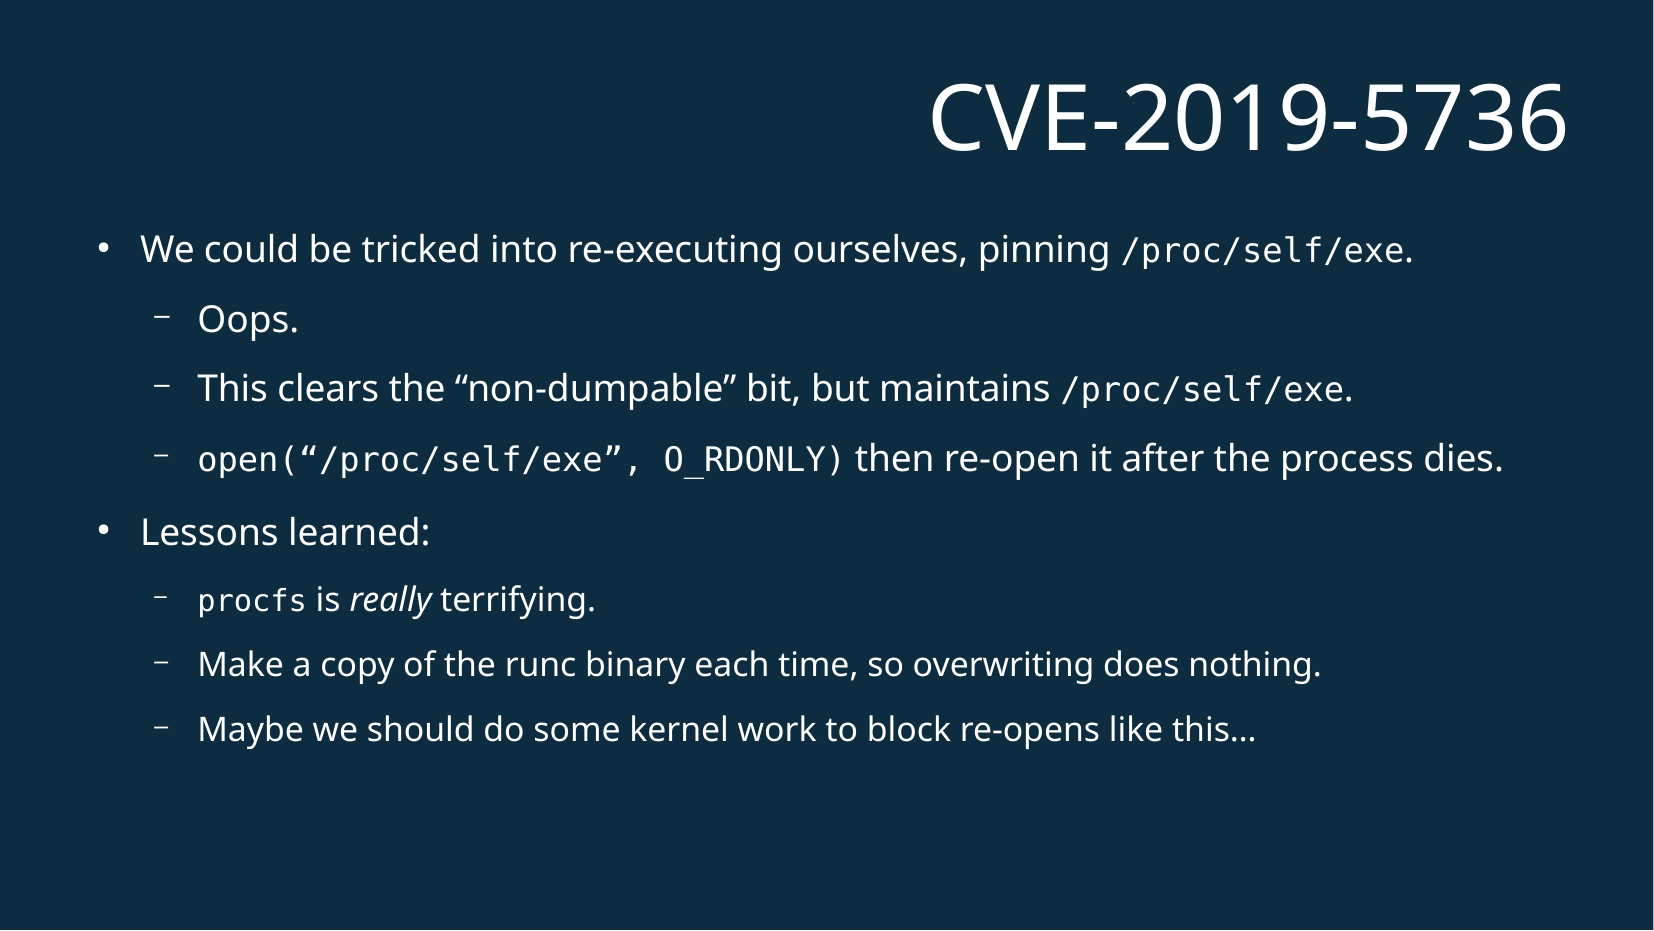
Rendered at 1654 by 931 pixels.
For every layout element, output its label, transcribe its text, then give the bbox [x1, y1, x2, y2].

list We could be tricked into re-executing ourselves, pinning /proc/self/exe. Oops. This clears the “non-dumpable” bit, but maintains /proc/self/exe. open(“/proc/self/exe”, O_RDONLY) then re-open it after the process dies. Lessons learned: procfs is really terrifying. Make a copy of the runc binary each time, so overwriting does nothing. Maybe we should do some kernel work to block re-opens like this… [82, 217, 1571, 758]
title CVE-2019-5736 [82, 37, 1571, 193]
